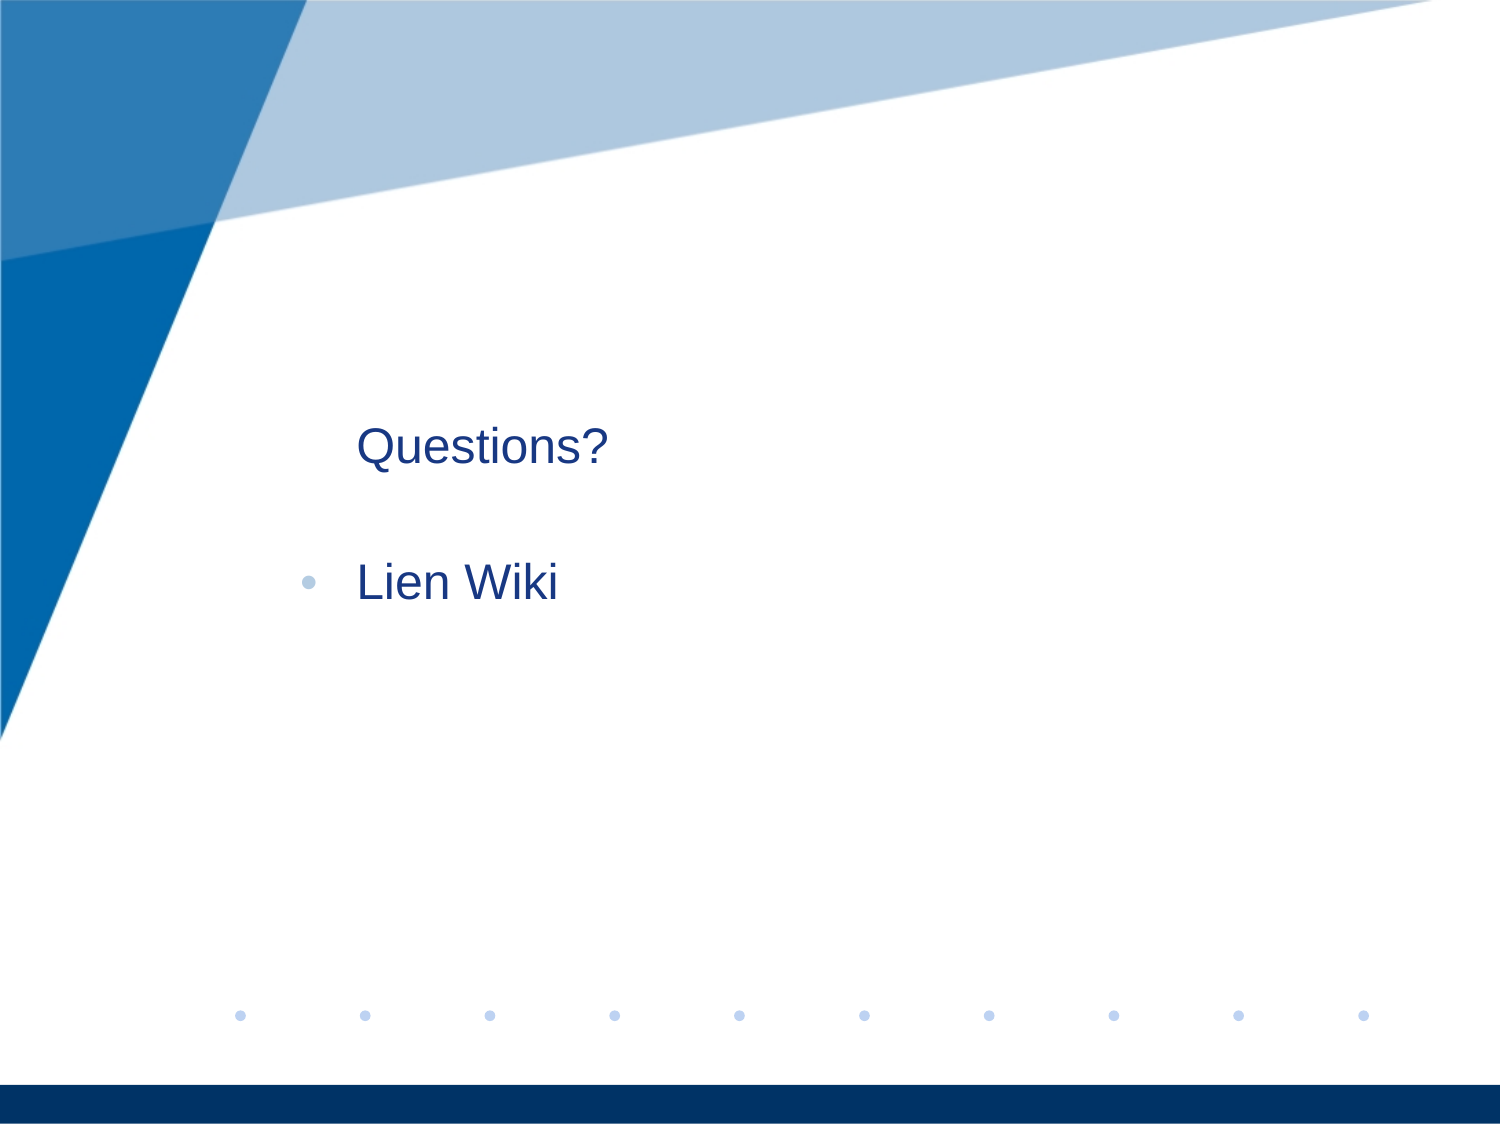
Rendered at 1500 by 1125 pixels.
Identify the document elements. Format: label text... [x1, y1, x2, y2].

picture [0, 0, 1500, 842]
list Questions? Lien Wiki [299, 350, 874, 1013]
